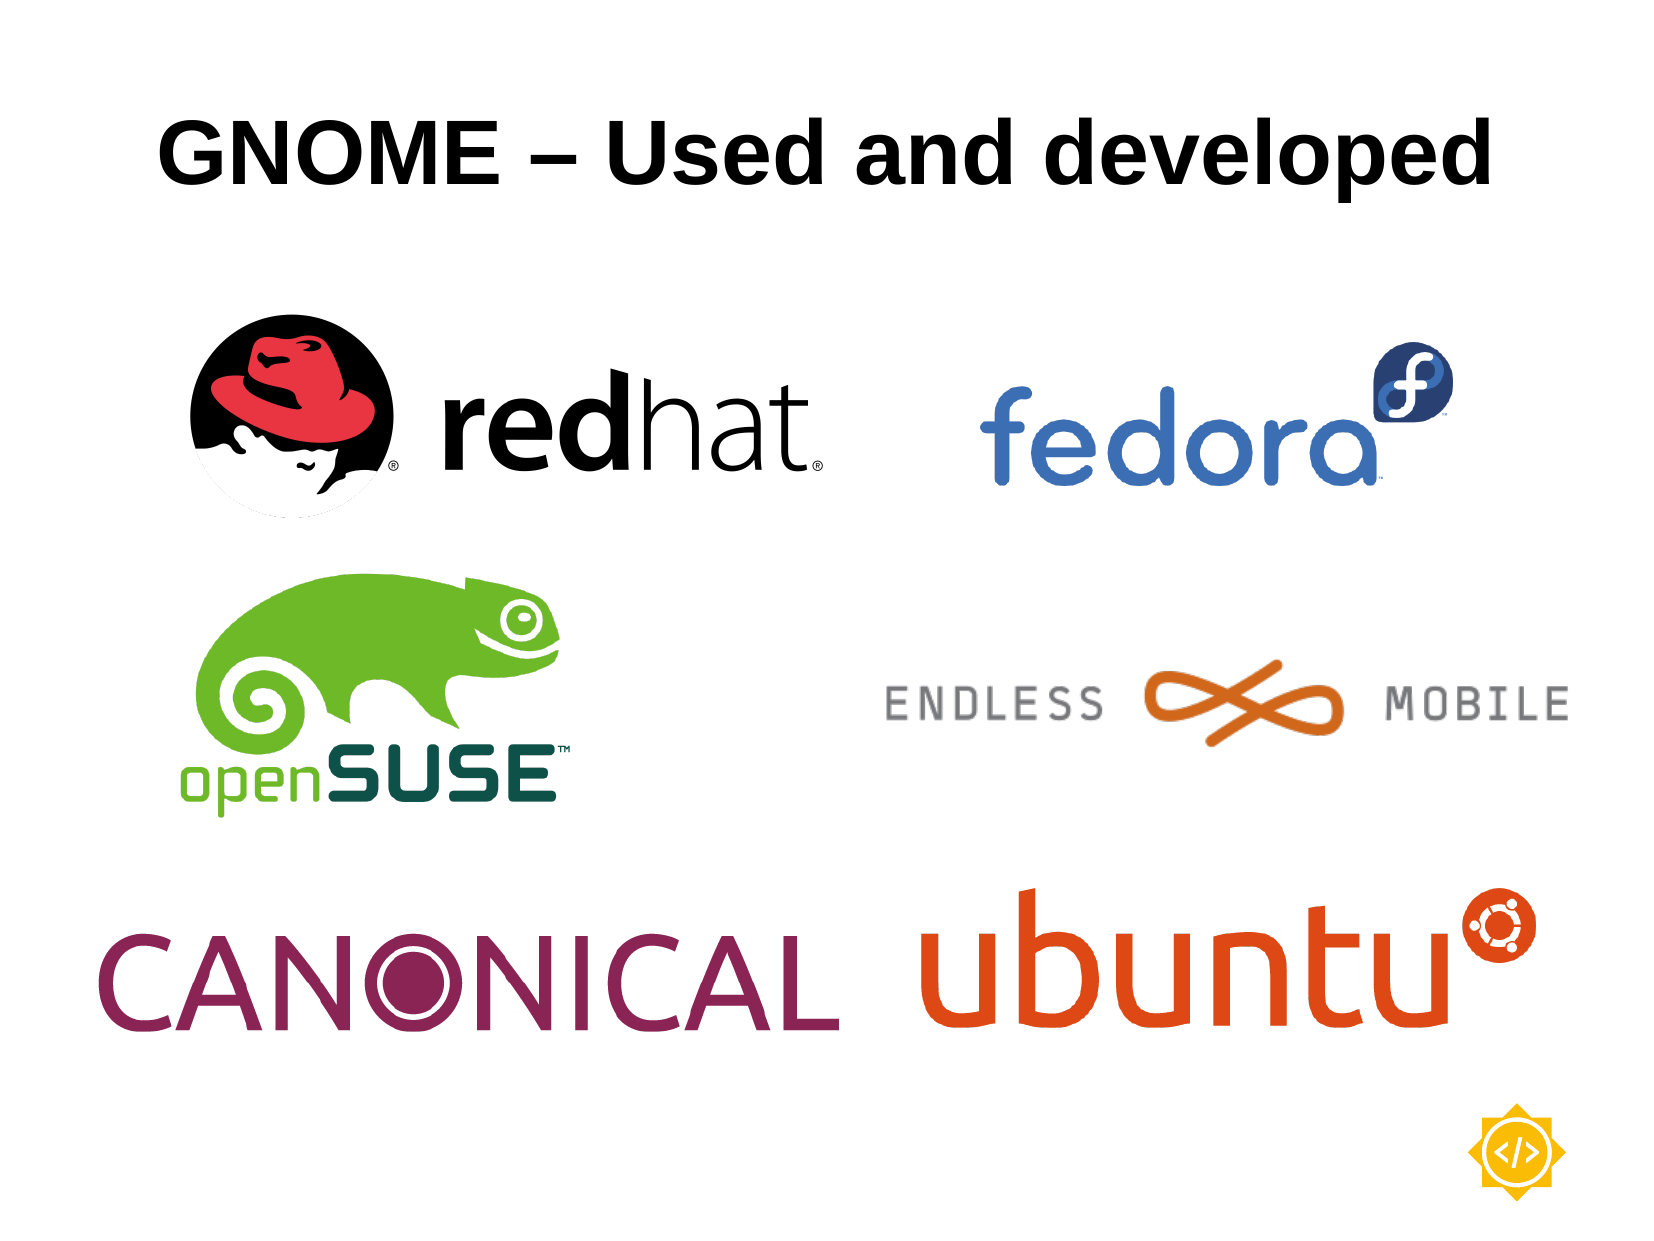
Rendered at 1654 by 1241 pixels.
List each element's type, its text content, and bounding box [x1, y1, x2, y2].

picture [171, 564, 579, 827]
picture [921, 888, 1536, 1028]
picture [98, 933, 839, 1032]
picture [188, 313, 827, 520]
picture [980, 342, 1453, 486]
title GNOME – Used and developed [82, 49, 1571, 257]
picture [885, 649, 1571, 758]
